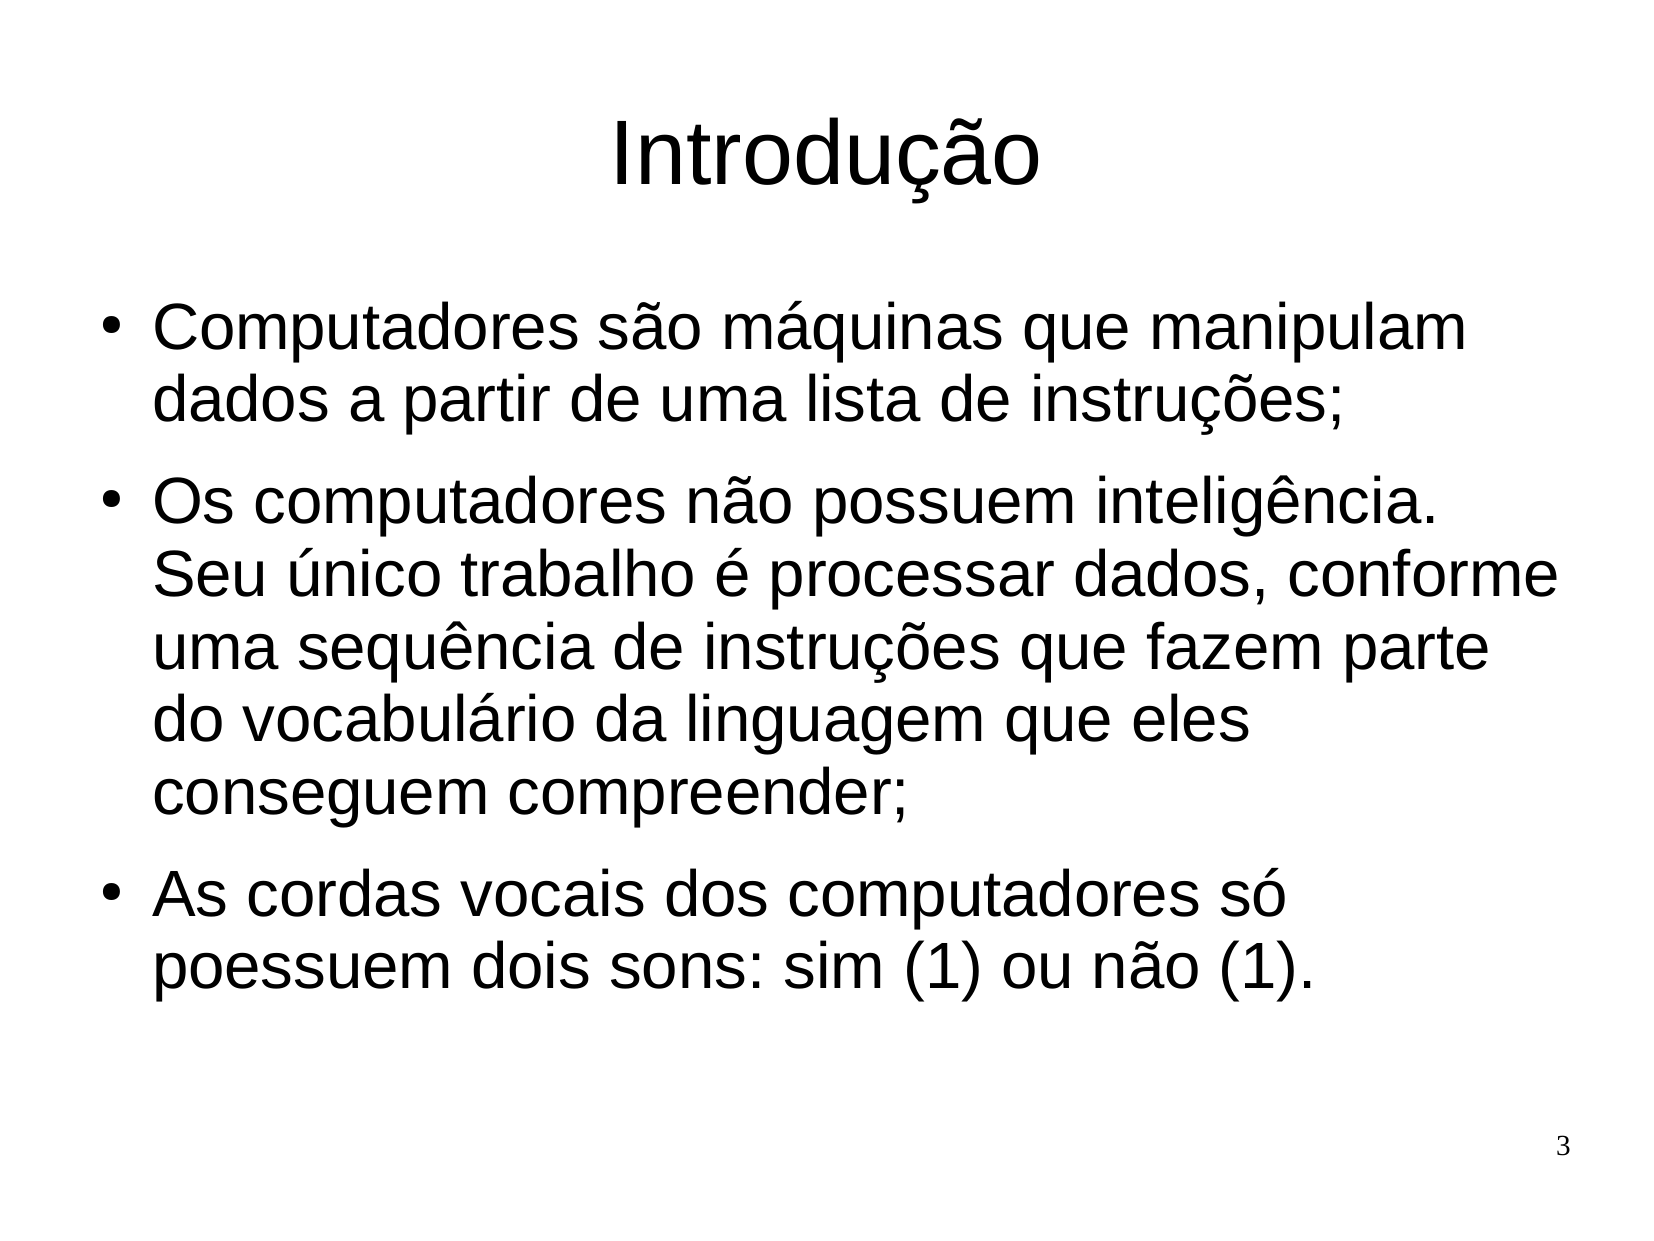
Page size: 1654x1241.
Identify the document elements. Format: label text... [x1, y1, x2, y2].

list Computadores são máquinas que manipulam dados a partir de uma lista de instruções; Os computadores não possuem inteligência. Seu único trabalho é processar dados, conforme uma sequência de instruções que fazem parte do vocabulário da linguagem que eles conseguem compreender; As cordas vocais dos computadores só poessuem dois sons: sim (1) ou não (1). [82, 290, 1571, 1010]
title Introdução [82, 49, 1571, 257]
